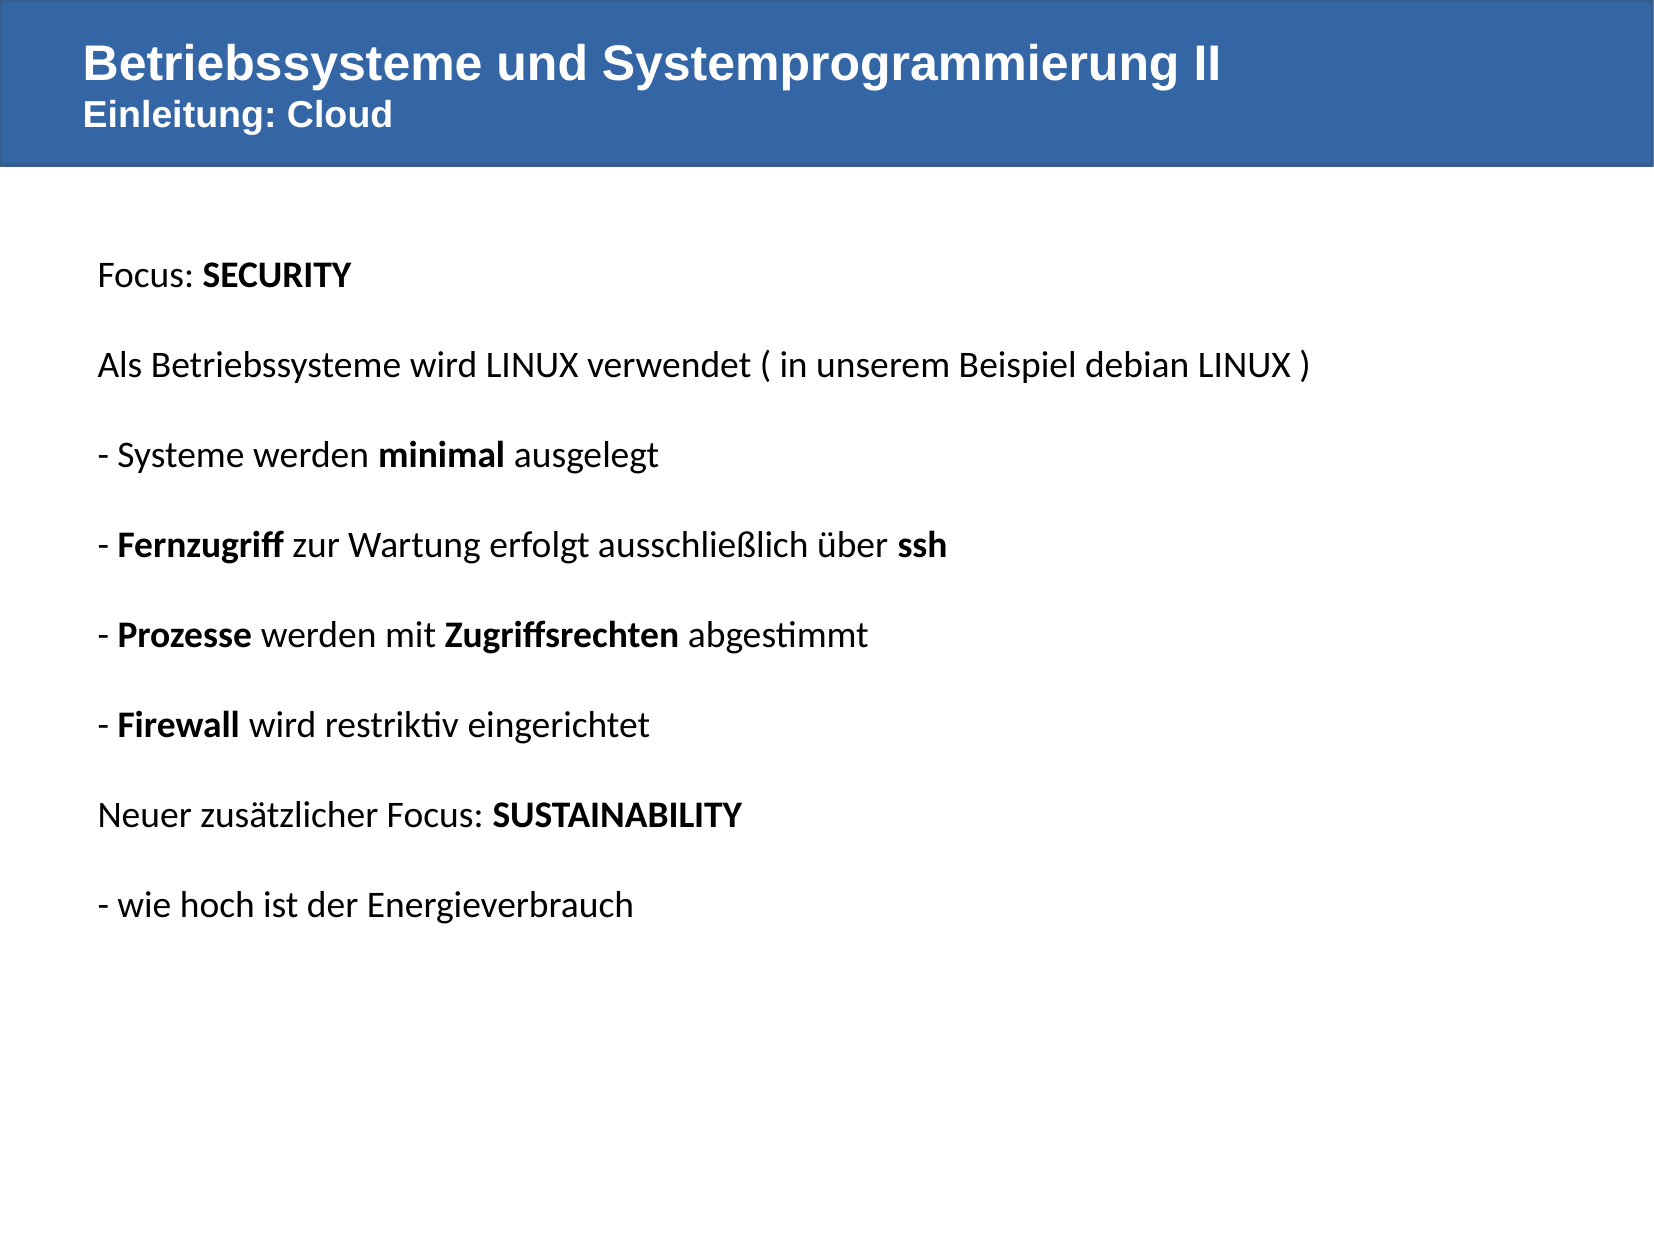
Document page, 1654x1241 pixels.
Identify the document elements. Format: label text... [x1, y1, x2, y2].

text_box Focus: SECURITY Als Betriebssysteme wird LINUX verwendet ( in unserem Beispiel debian LINUX ) - Systeme werden minimal ausgelegt - Fernzugriff zur Wartung erfolgt ausschließlich über ssh - Prozesse werden mit Zugriffsrechten abgestimmt - Firewall wird restriktiv eingerichtet Neuer zusätzlicher Focus: SUSTAINABILITY - wie hoch ist der Energieverbrauch [82, 242, 1548, 1068]
title Betriebssysteme und Systemprogrammierung II Einleitung: Cloud [82, 0, 1571, 187]
